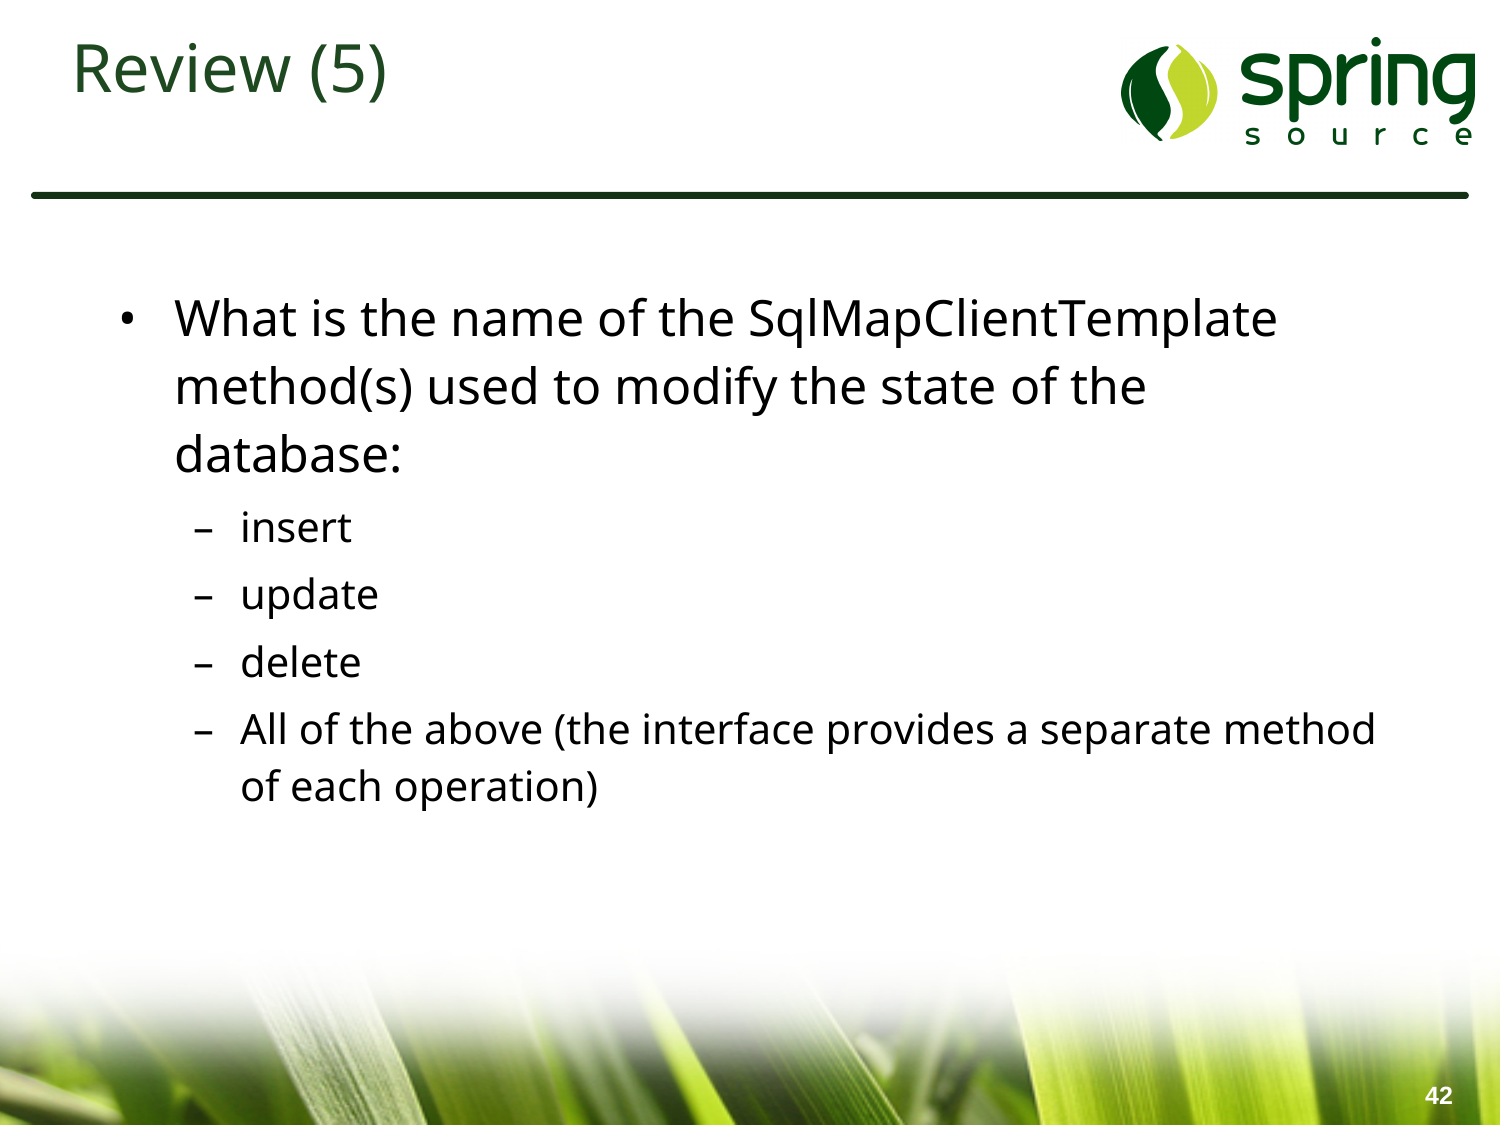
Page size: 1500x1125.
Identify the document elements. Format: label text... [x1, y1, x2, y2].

picture [0, 944, 1500, 1125]
list What is the name of the SqlMapClientTemplate method(s) used to modify the state of the database: insert update delete All of the above (the interface provides a separate method of each operation) [103, 275, 1394, 938]
picture [1121, 37, 1475, 145]
title Review (5) [56, 13, 1089, 176]
